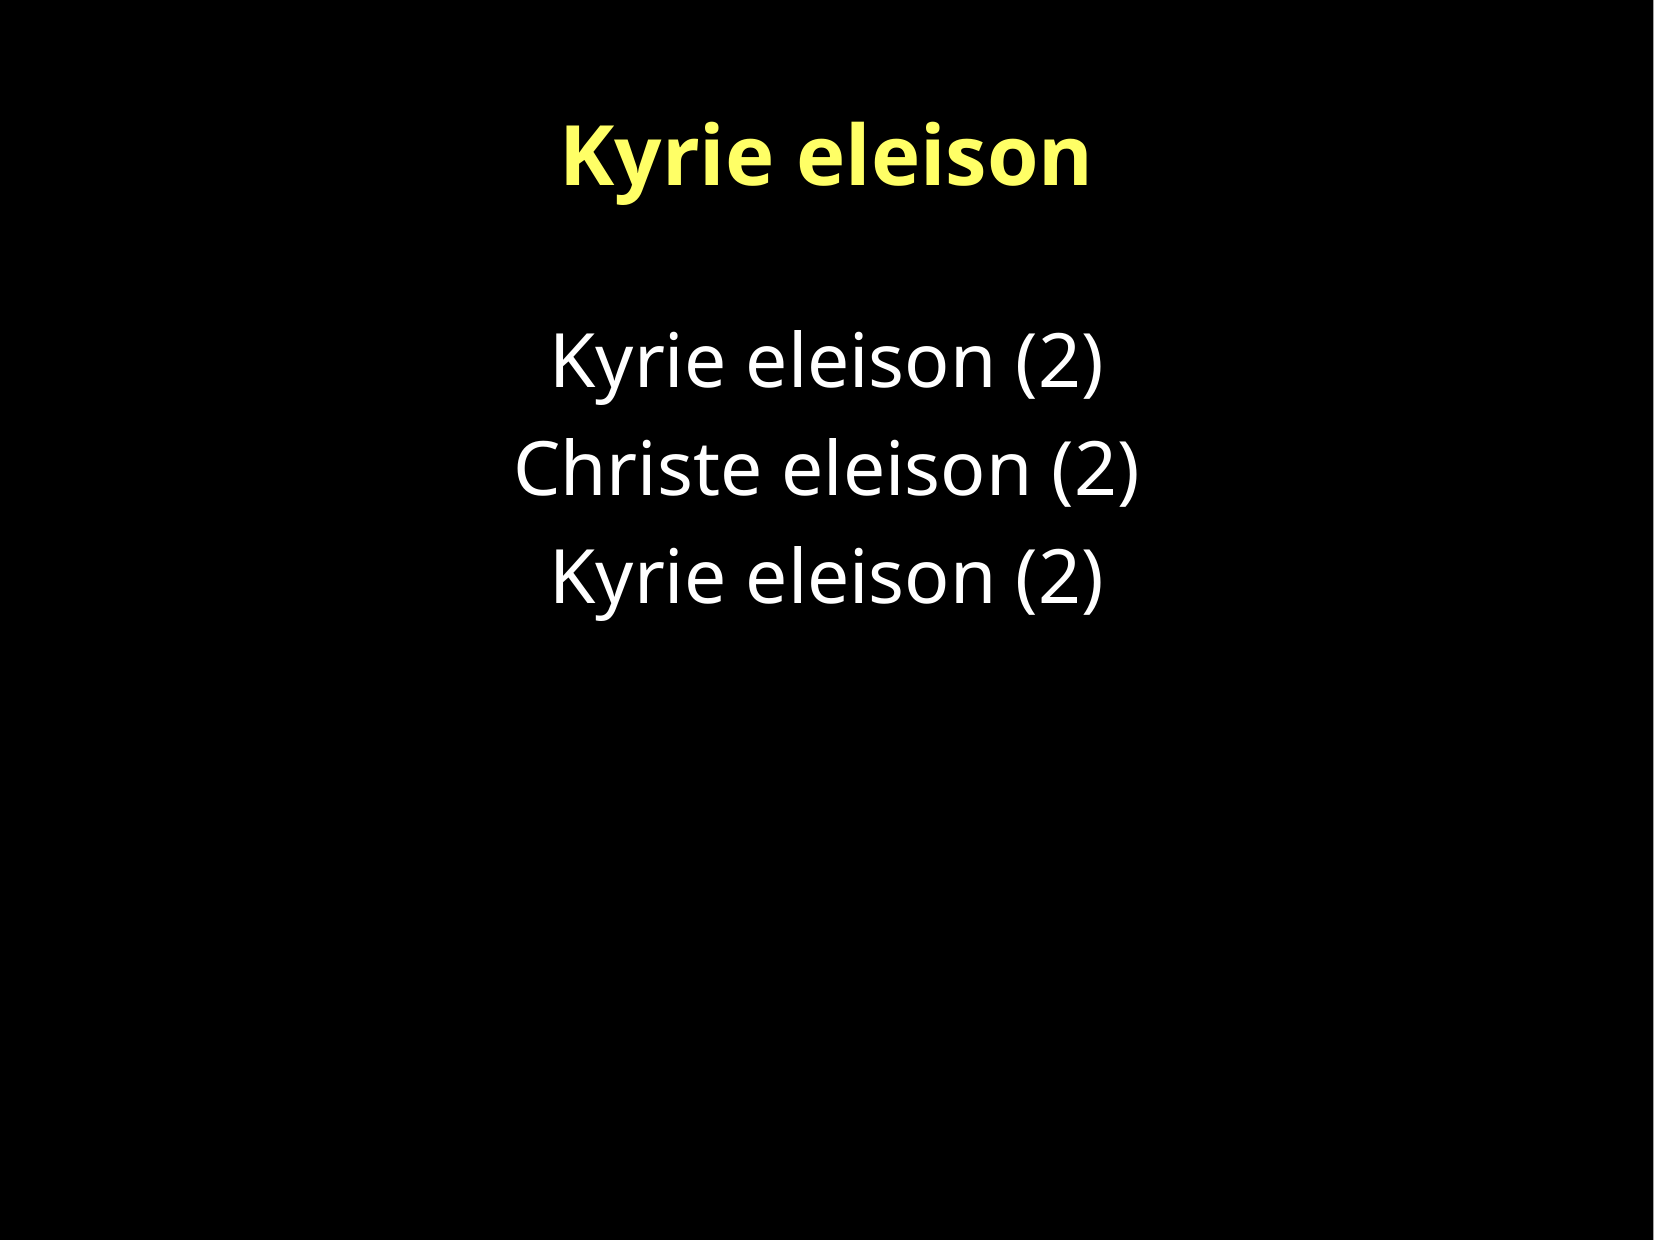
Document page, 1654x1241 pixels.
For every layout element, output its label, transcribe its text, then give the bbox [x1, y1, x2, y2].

list Kyrie eleison (2) Christe eleison (2) Kyrie eleison (2) [0, 307, 1654, 1027]
title Kyrie eleison [0, 49, 1654, 257]
